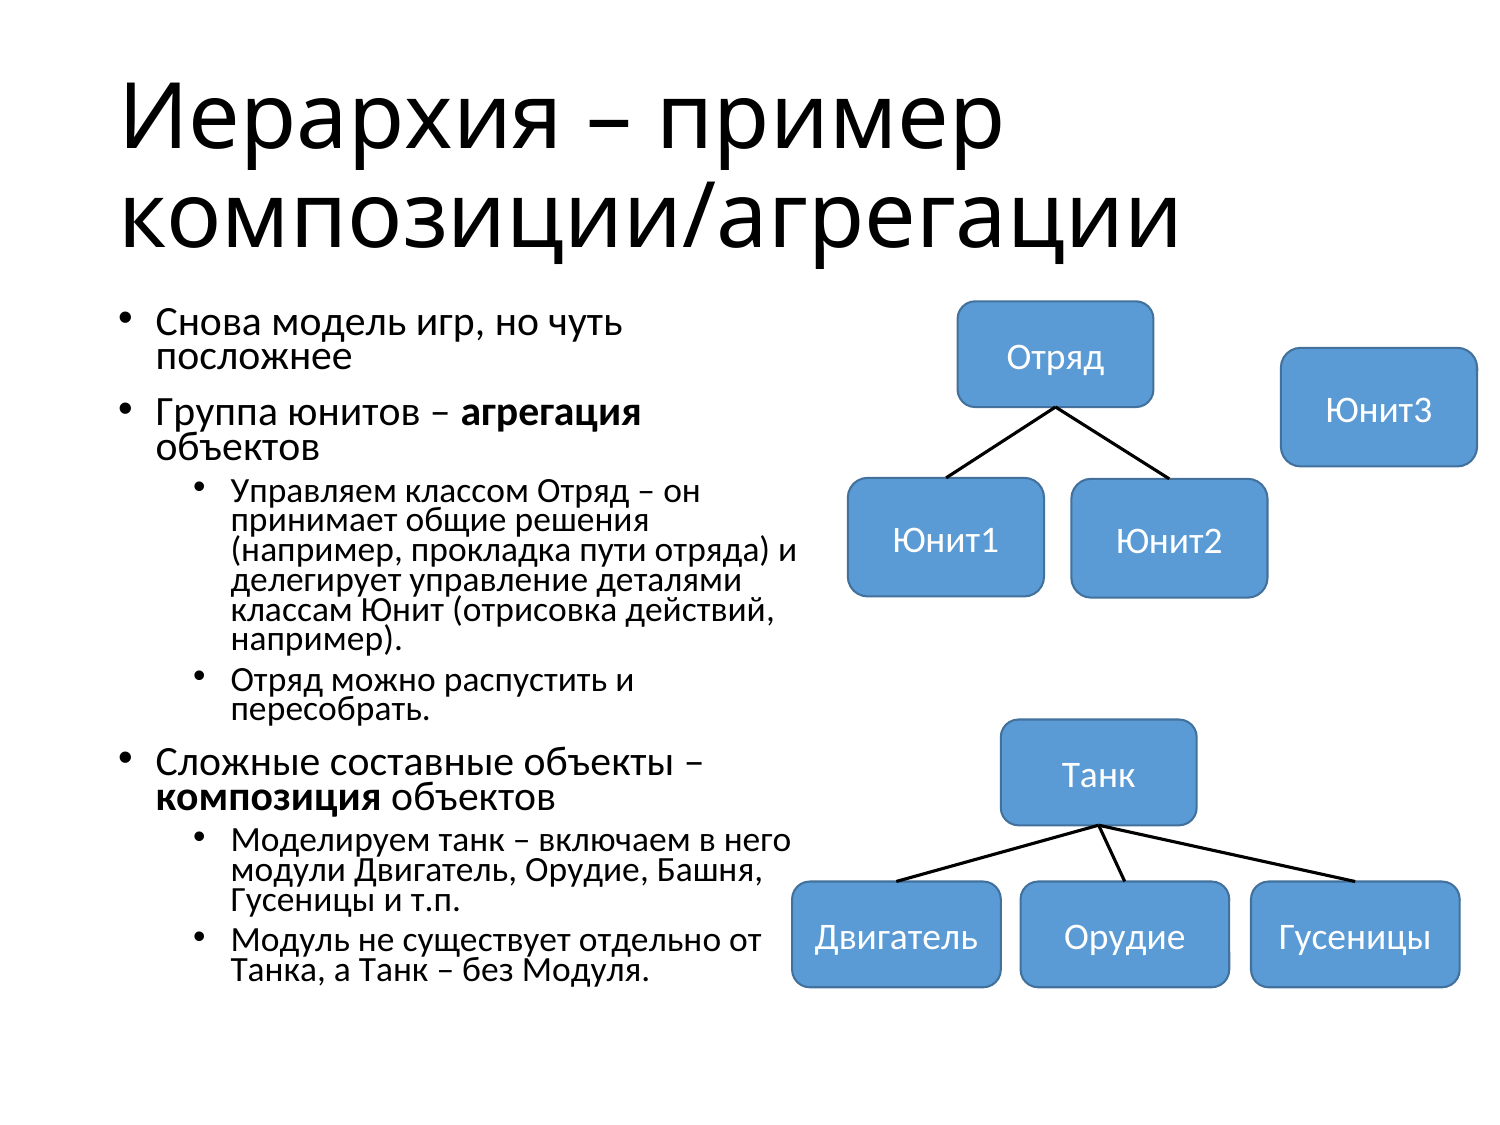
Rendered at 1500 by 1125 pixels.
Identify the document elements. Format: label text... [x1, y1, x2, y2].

text_box Двигатель [792, 881, 1001, 988]
text_box Юнит1 [847, 477, 1045, 597]
text_box Юнит2 [1071, 478, 1268, 598]
text_box Орудие [1020, 881, 1230, 988]
title Иерархия – пример композиции/агрегации [103, 59, 1397, 278]
text_box Отряд [957, 301, 1154, 408]
text_box Танк [1000, 719, 1197, 826]
text_box Юнит3 [1280, 347, 1478, 467]
list Снова модель игр, но чуть посложнее Группа юнитов – агрегация объектов Управляем классом Отряд – он принимает общие решения (например, прокладка пути отряда) и делегирует управление деталями классам Юнит (отрисовка действий, например). Отряд можно распустить и пересобрать. Сложные составные объекты – композиция объектов Моделируем танк – включаем в него модули Двигатель, Орудие, Башня, Гусеницы и т.п. Модуль не существует отдельно от Танка, а Танк – без Модуля. [103, 299, 830, 1014]
text_box Гусеницы [1251, 881, 1460, 988]
